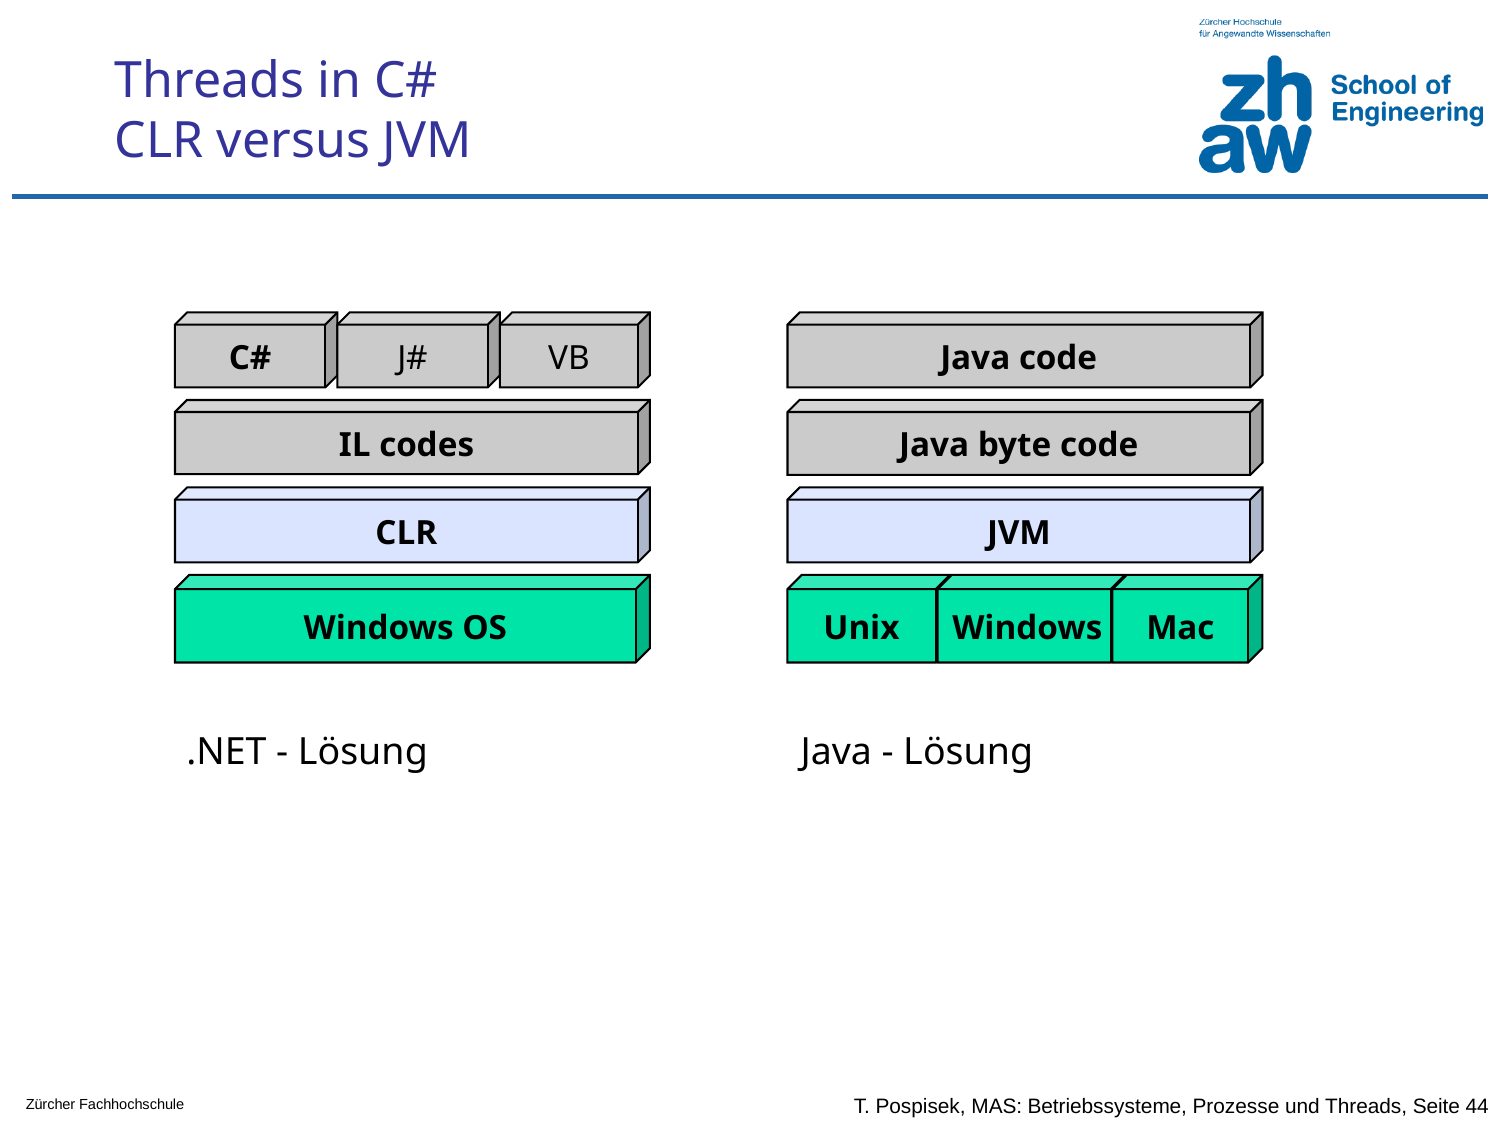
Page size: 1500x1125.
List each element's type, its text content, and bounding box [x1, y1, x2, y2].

text_box Unix [787, 590, 935, 662]
text_box Windows [938, 590, 1110, 662]
text_box Mac [1112, 590, 1248, 662]
text_box Java byte code [788, 413, 1250, 475]
text_box JVM [788, 500, 1250, 562]
title Threads in C# CLR versus JVM [99, 62, 1379, 175]
text_box C# [175, 325, 325, 387]
text_box Java - Lösung [785, 720, 1049, 780]
text_box .NET - Lösung [171, 720, 443, 780]
text_box Windows OS [175, 590, 635, 662]
text_box IL codes [175, 412, 637, 474]
picture [1199, 19, 1483, 173]
text_box CLR [175, 500, 637, 562]
text_box VB [500, 325, 637, 387]
text_box J# [337, 325, 487, 387]
text_box Java code [788, 325, 1250, 387]
